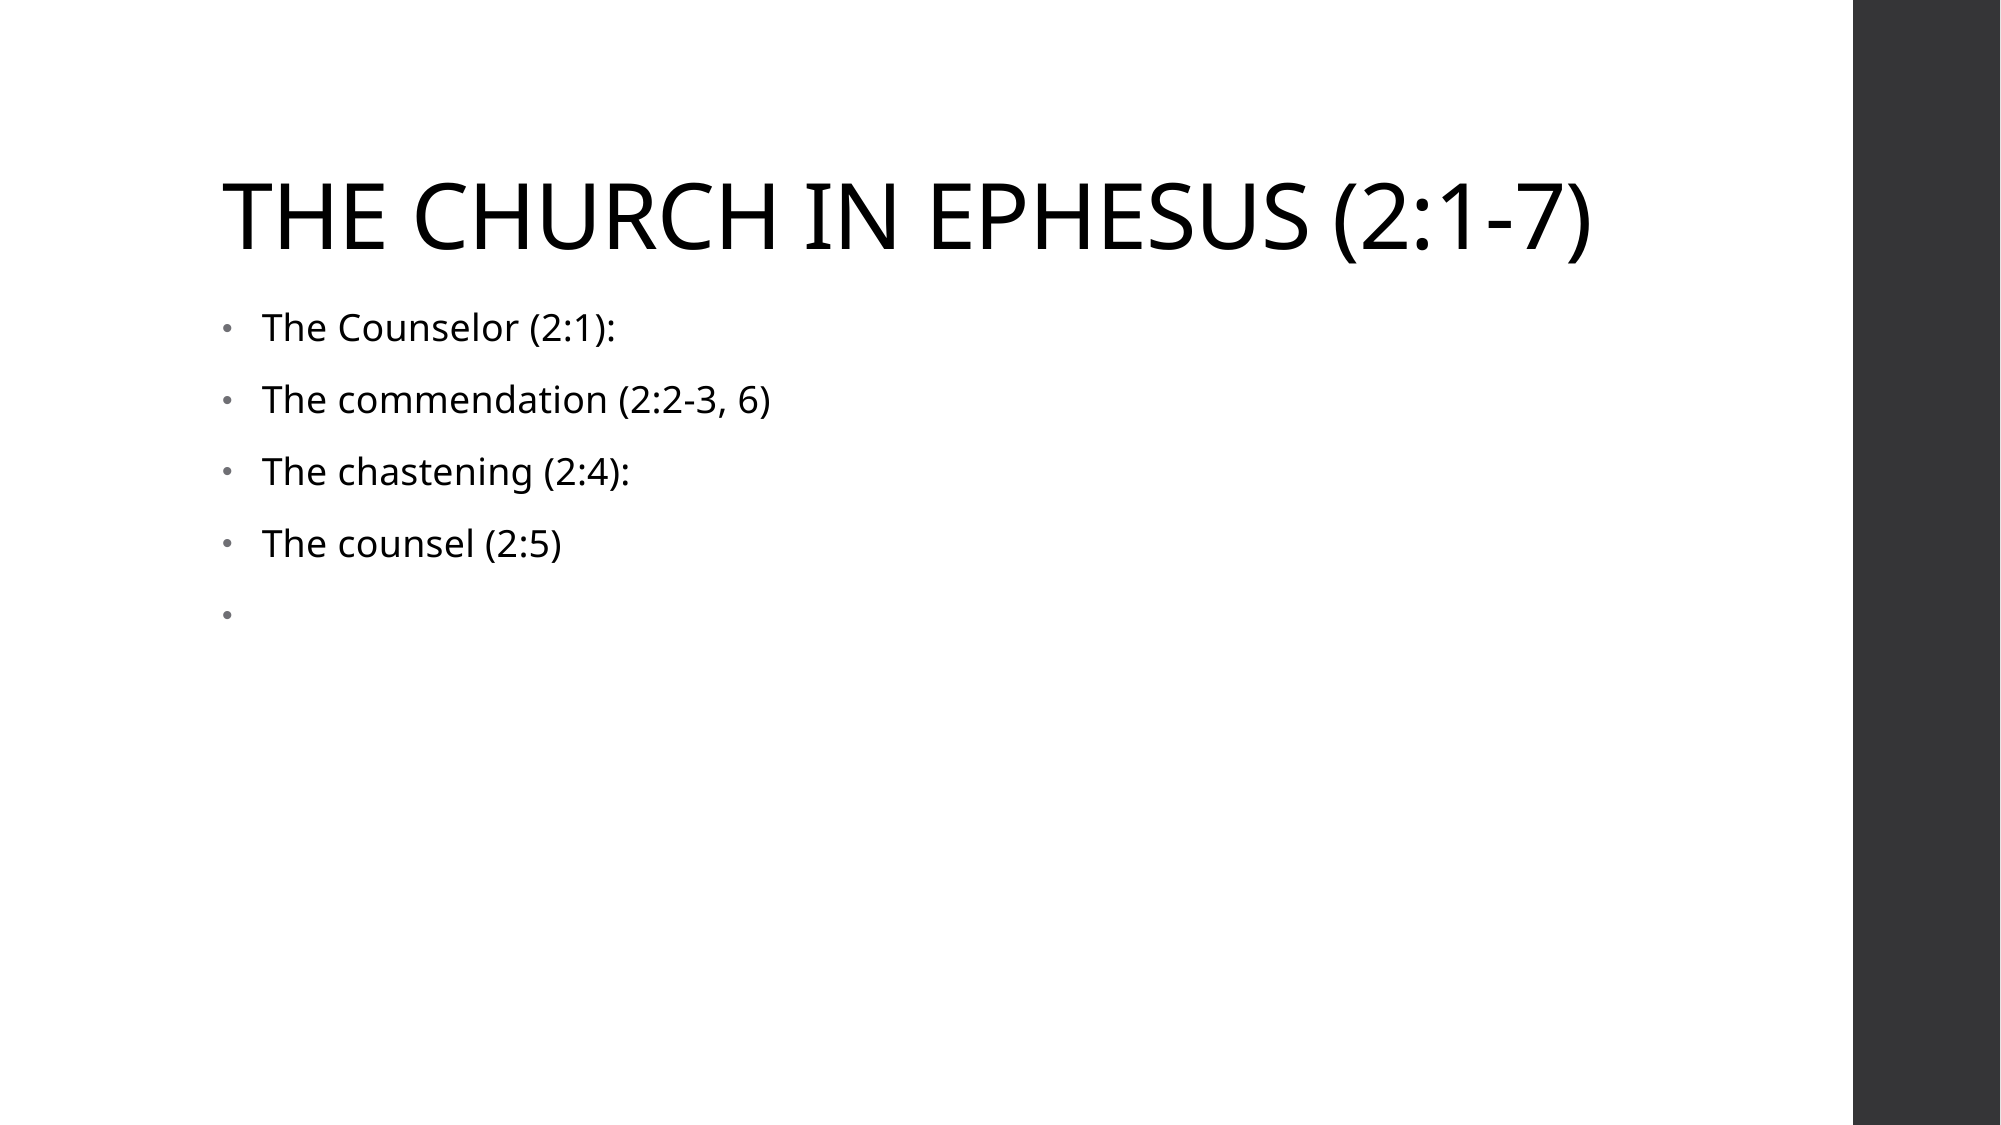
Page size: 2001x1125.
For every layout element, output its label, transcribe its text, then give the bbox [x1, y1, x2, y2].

list The Counselor (2:1): The commendation (2:2-3, 6) The chastening (2:4): The counsel (2:5) [206, 299, 1617, 1014]
title THE CHURCH IN EPHESUS (2:1-7) [206, 60, 1797, 278]
